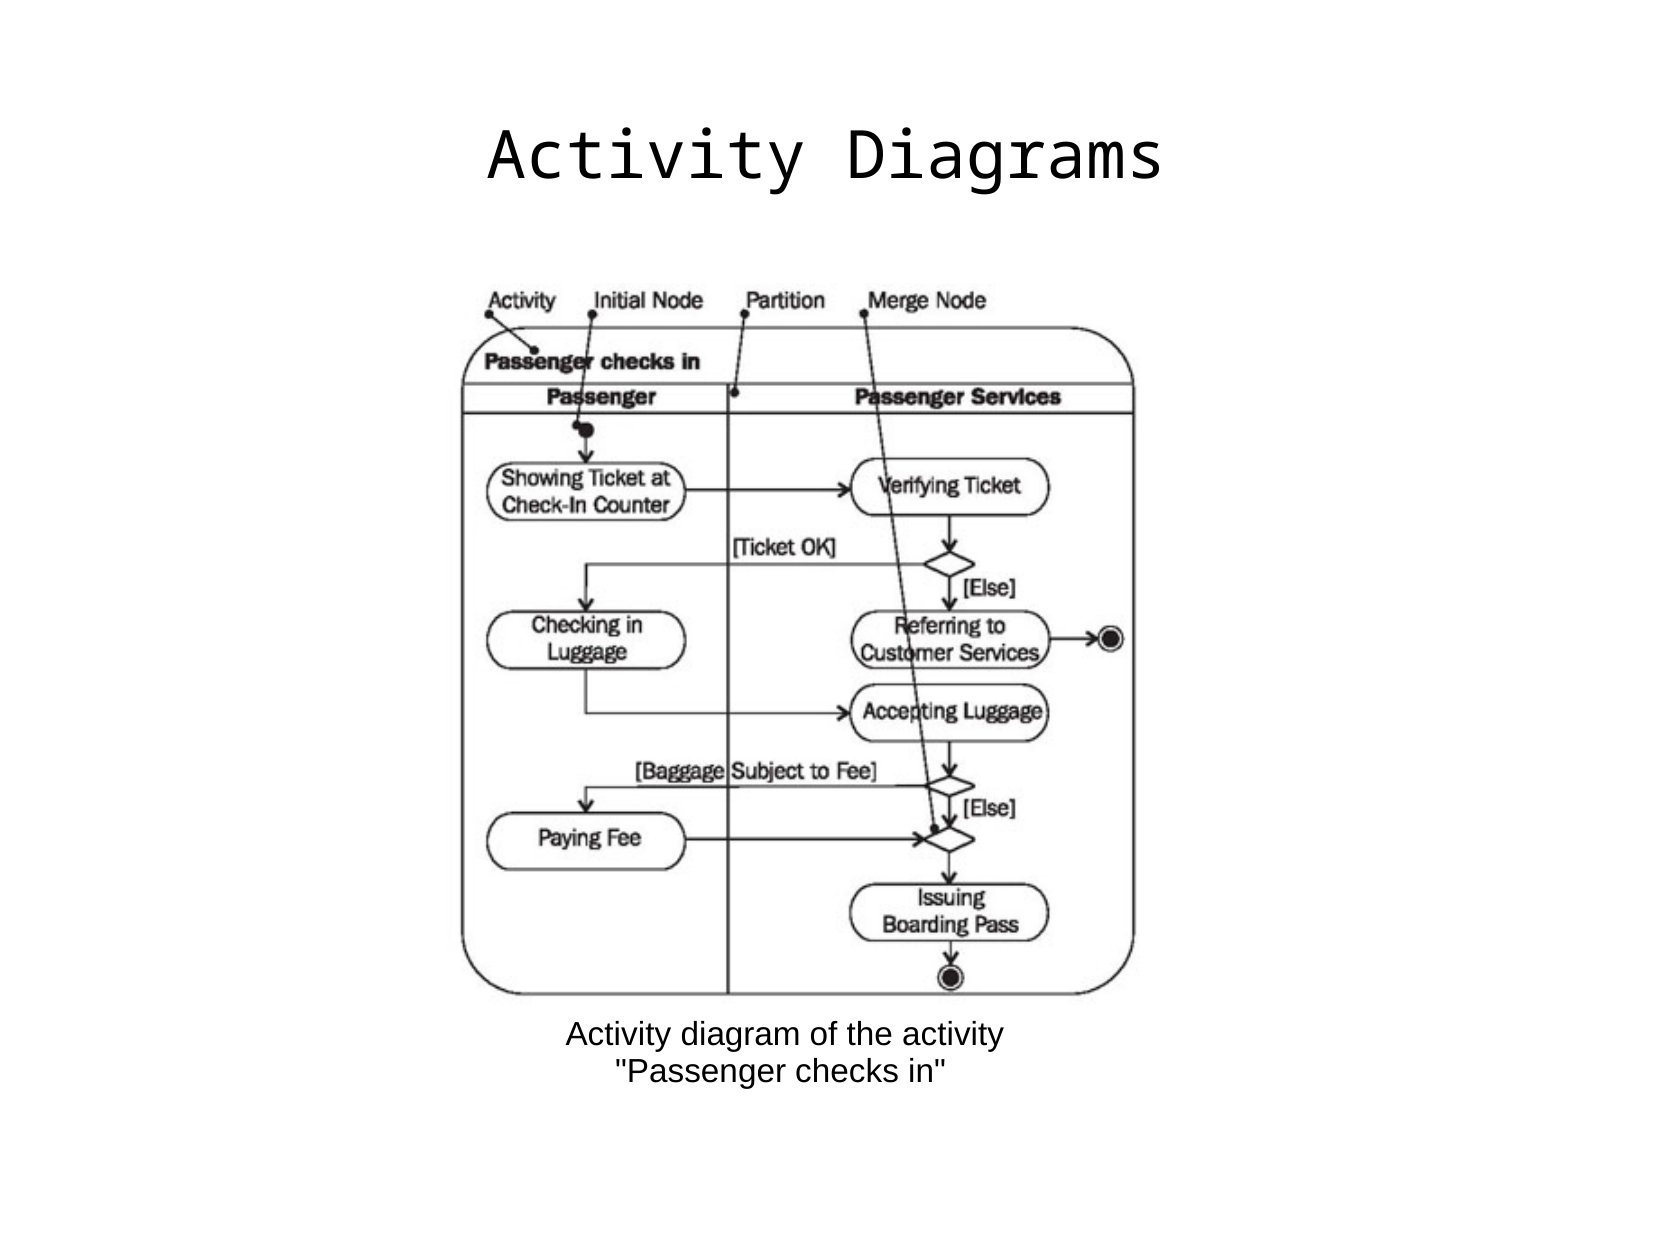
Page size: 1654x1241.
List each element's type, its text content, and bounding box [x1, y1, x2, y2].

text_box Activity diagram of the activity "Passenger checks in" [496, 1007, 1075, 1134]
picture [447, 283, 1158, 1016]
title Activity Diagrams [82, 49, 1571, 257]
